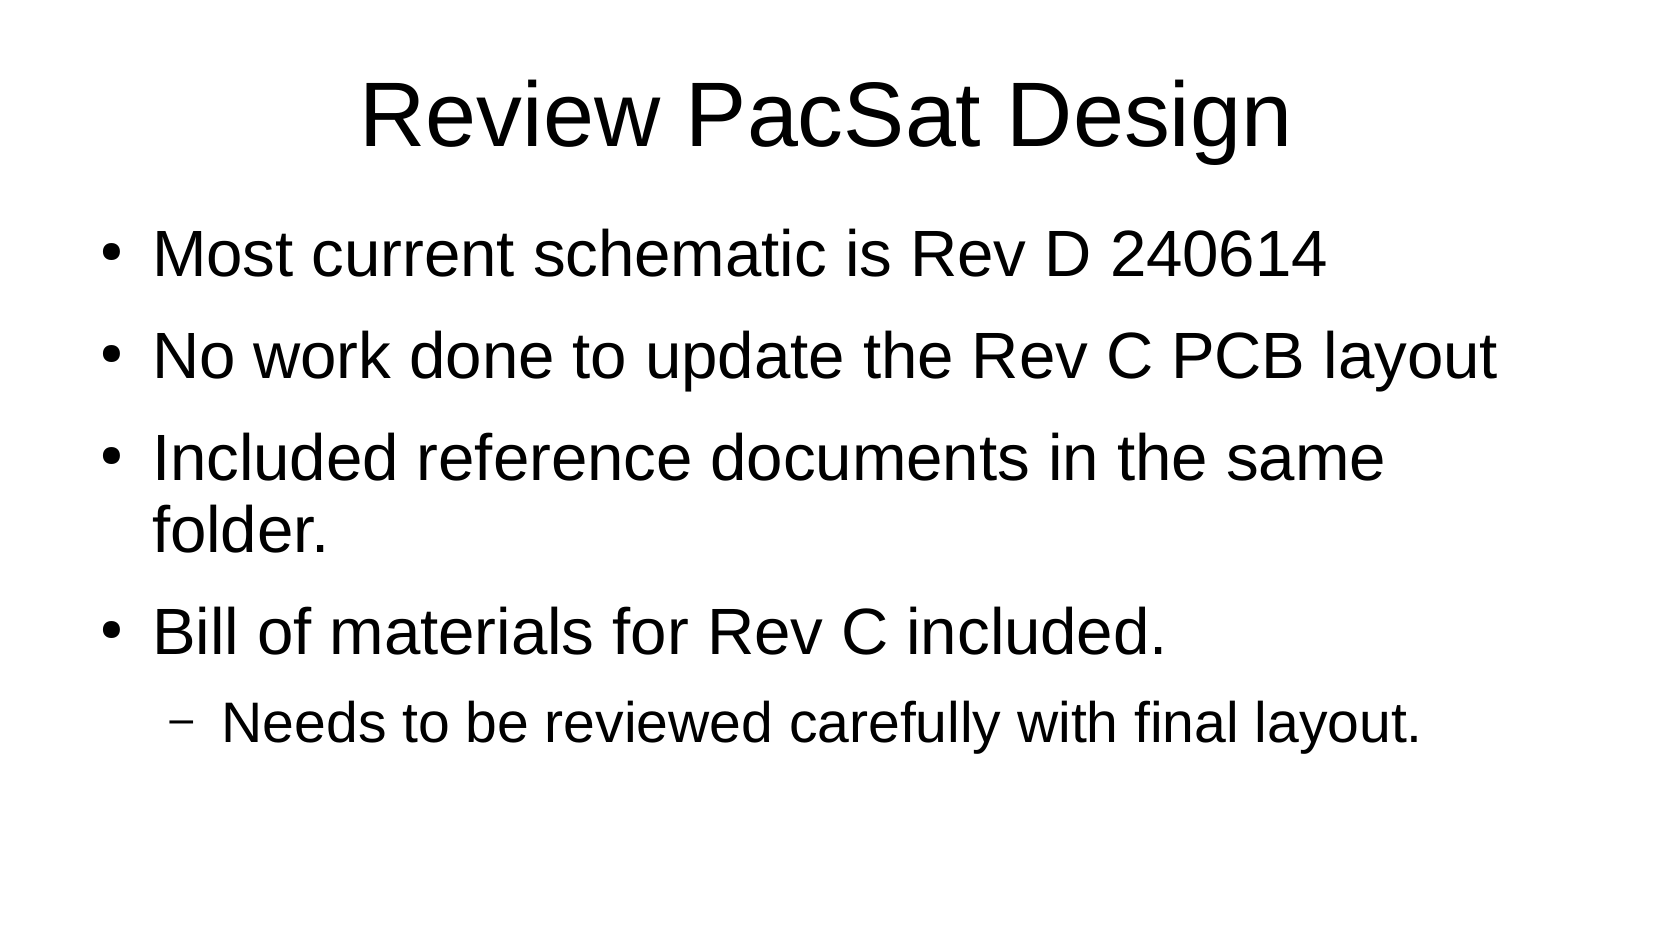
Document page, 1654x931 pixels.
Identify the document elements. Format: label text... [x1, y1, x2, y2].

title Review PacSat Design [82, 37, 1571, 193]
list Most current schematic is Rev D 240614 No work done to update the Rev C PCB layout Included reference documents in the same folder. Bill of materials for Rev C included. Needs to be reviewed carefully with final layout. [82, 217, 1571, 758]
